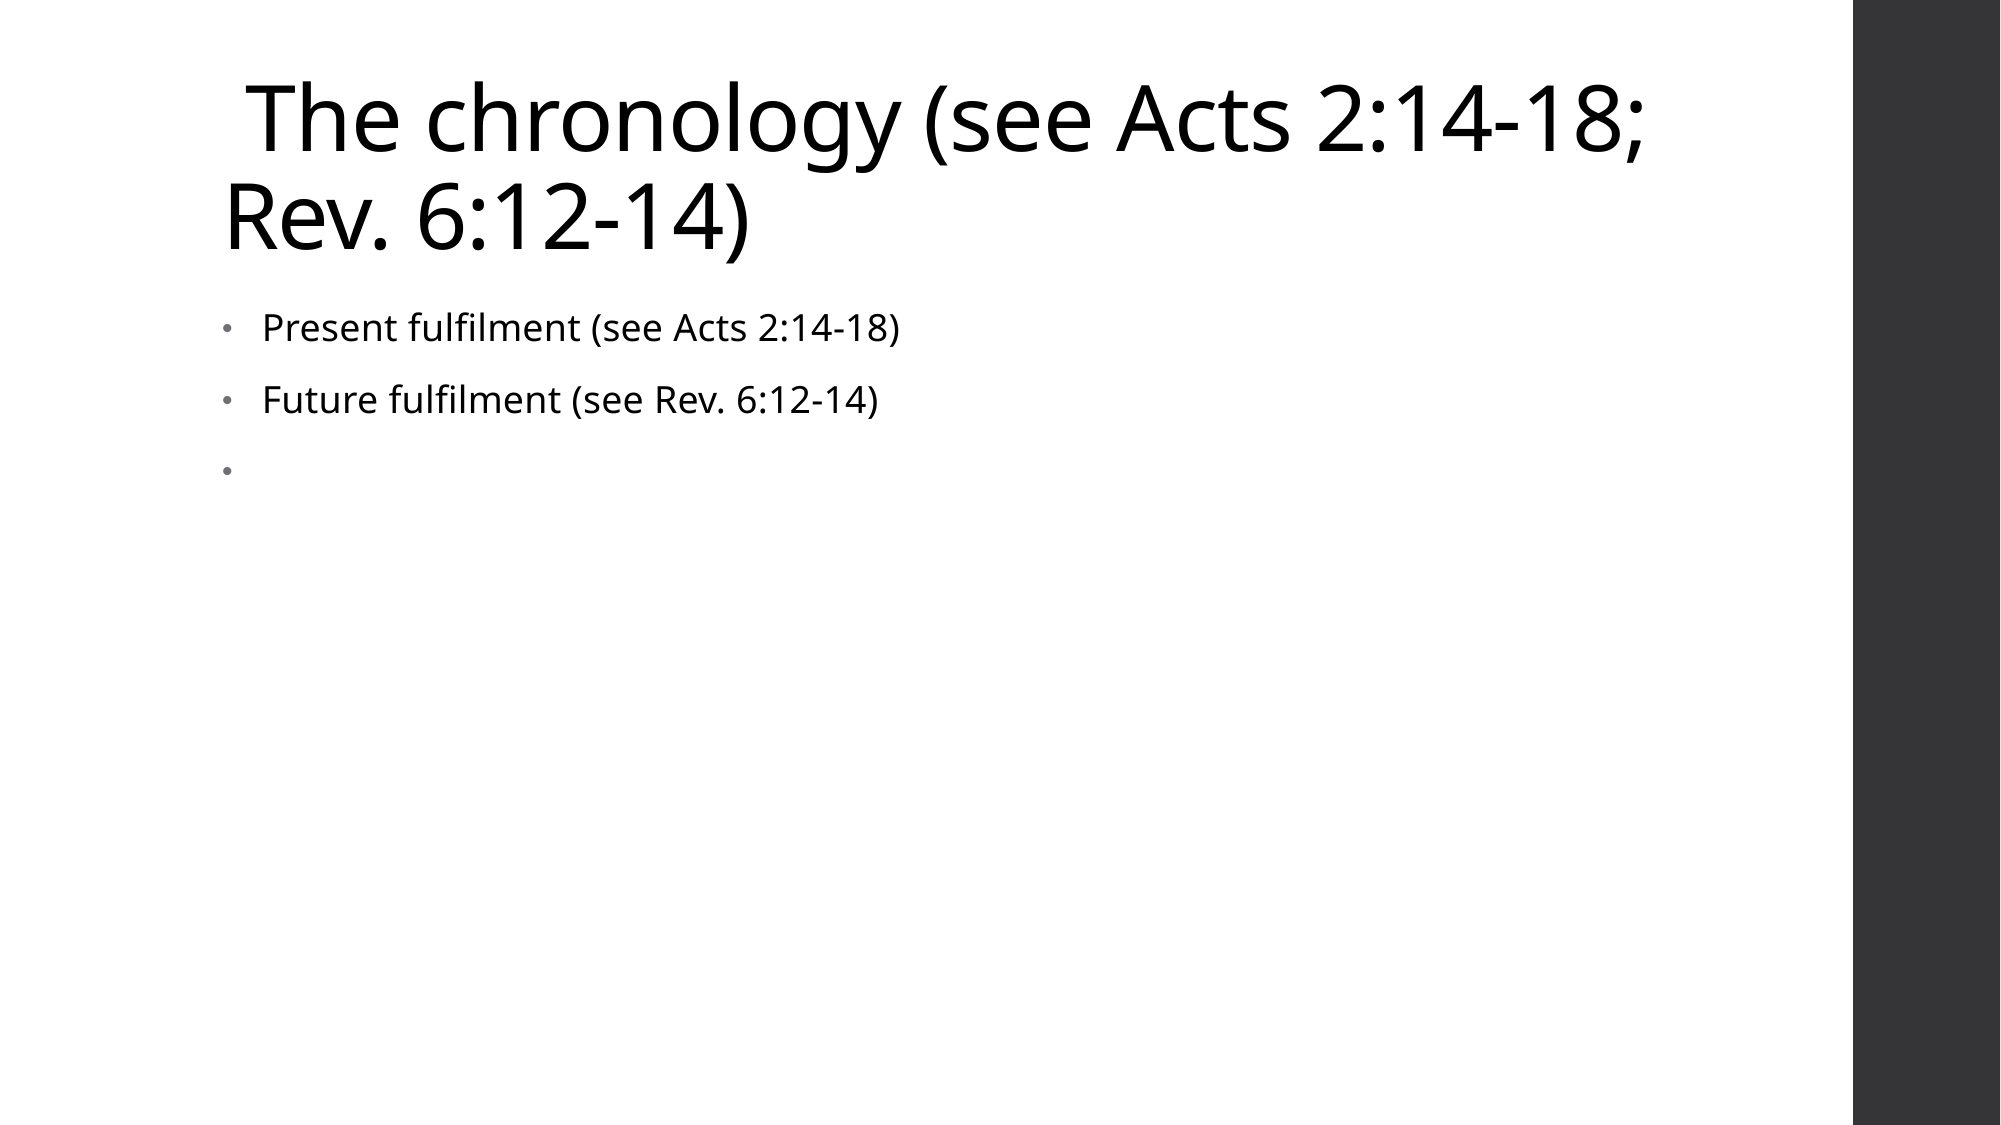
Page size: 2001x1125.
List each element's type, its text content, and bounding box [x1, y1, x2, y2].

list Present fulfilment (see Acts 2:14-18) Future fulfilment (see Rev. 6:12-14) [206, 299, 1617, 1014]
title The chronology (see Acts 2:14-18; Rev. 6:12-14) [206, 60, 1797, 278]
